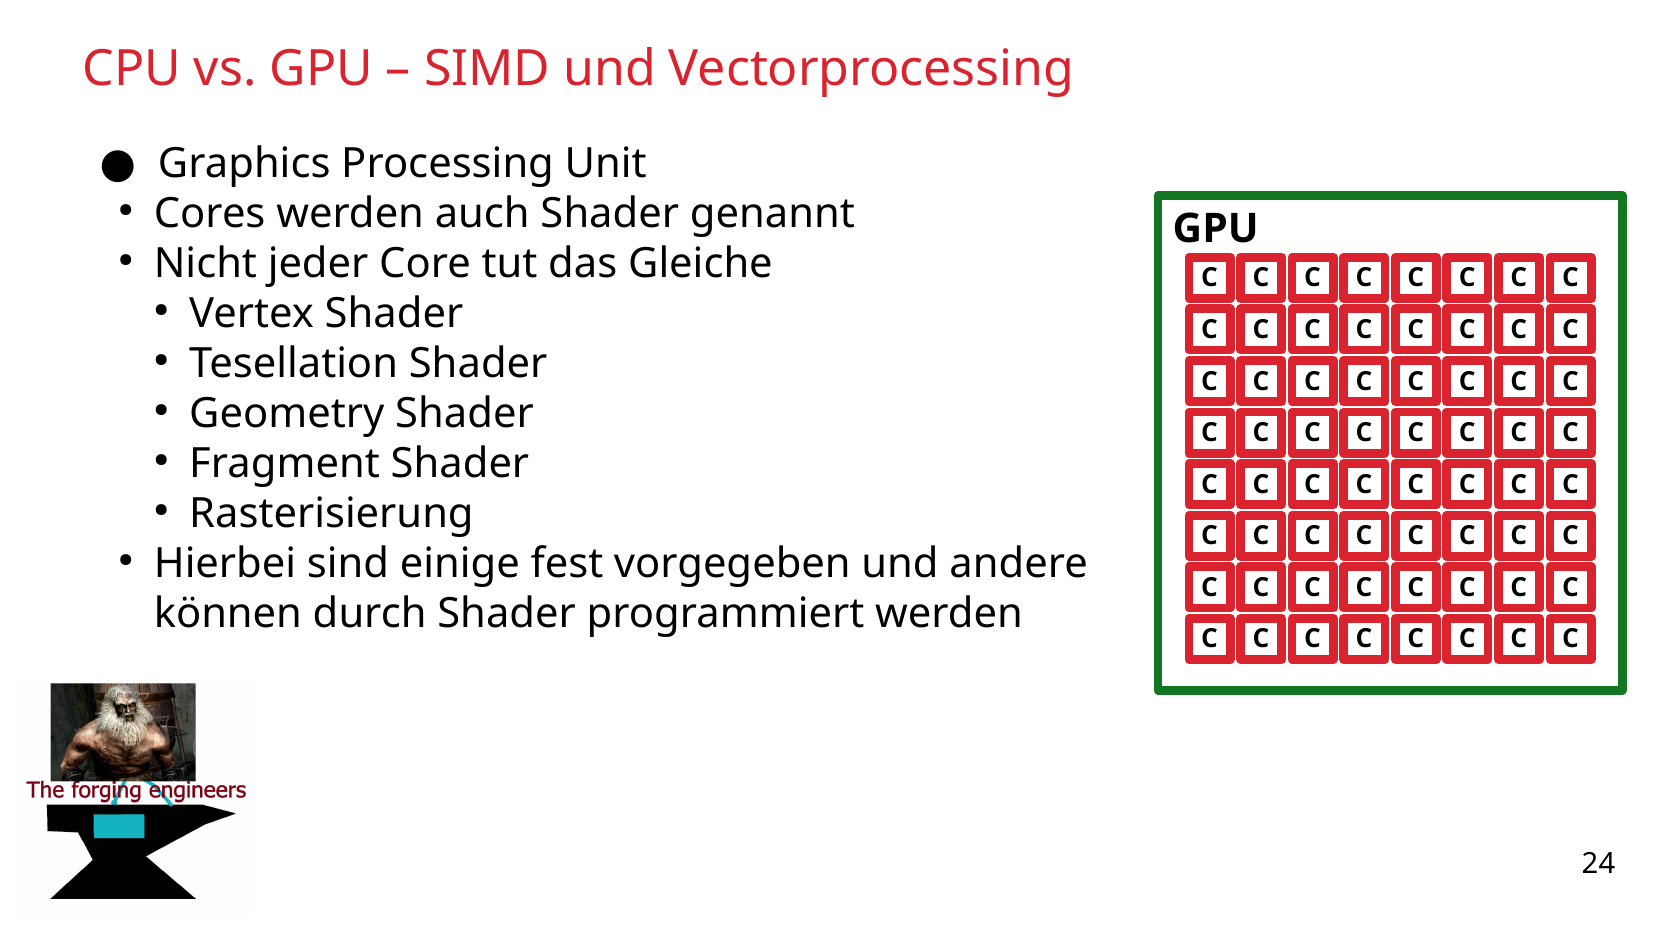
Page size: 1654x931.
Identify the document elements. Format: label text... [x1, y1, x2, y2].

picture [1116, 153, 1654, 733]
picture [17, 679, 254, 916]
text_box Graphics Processing Unit Cores werden auch Shader genannt Nicht jeder Core tut das Gleiche Vertex Shader Tesellation Shader Geometry Shader Fragment Shader Rasterisierung Hierbei sind einige fest vorgegeben und andere können durch Shader programmiert werden [82, 135, 1123, 662]
title CPU vs. GPU – SIMD und Vectorprocessing [82, 37, 1571, 95]
